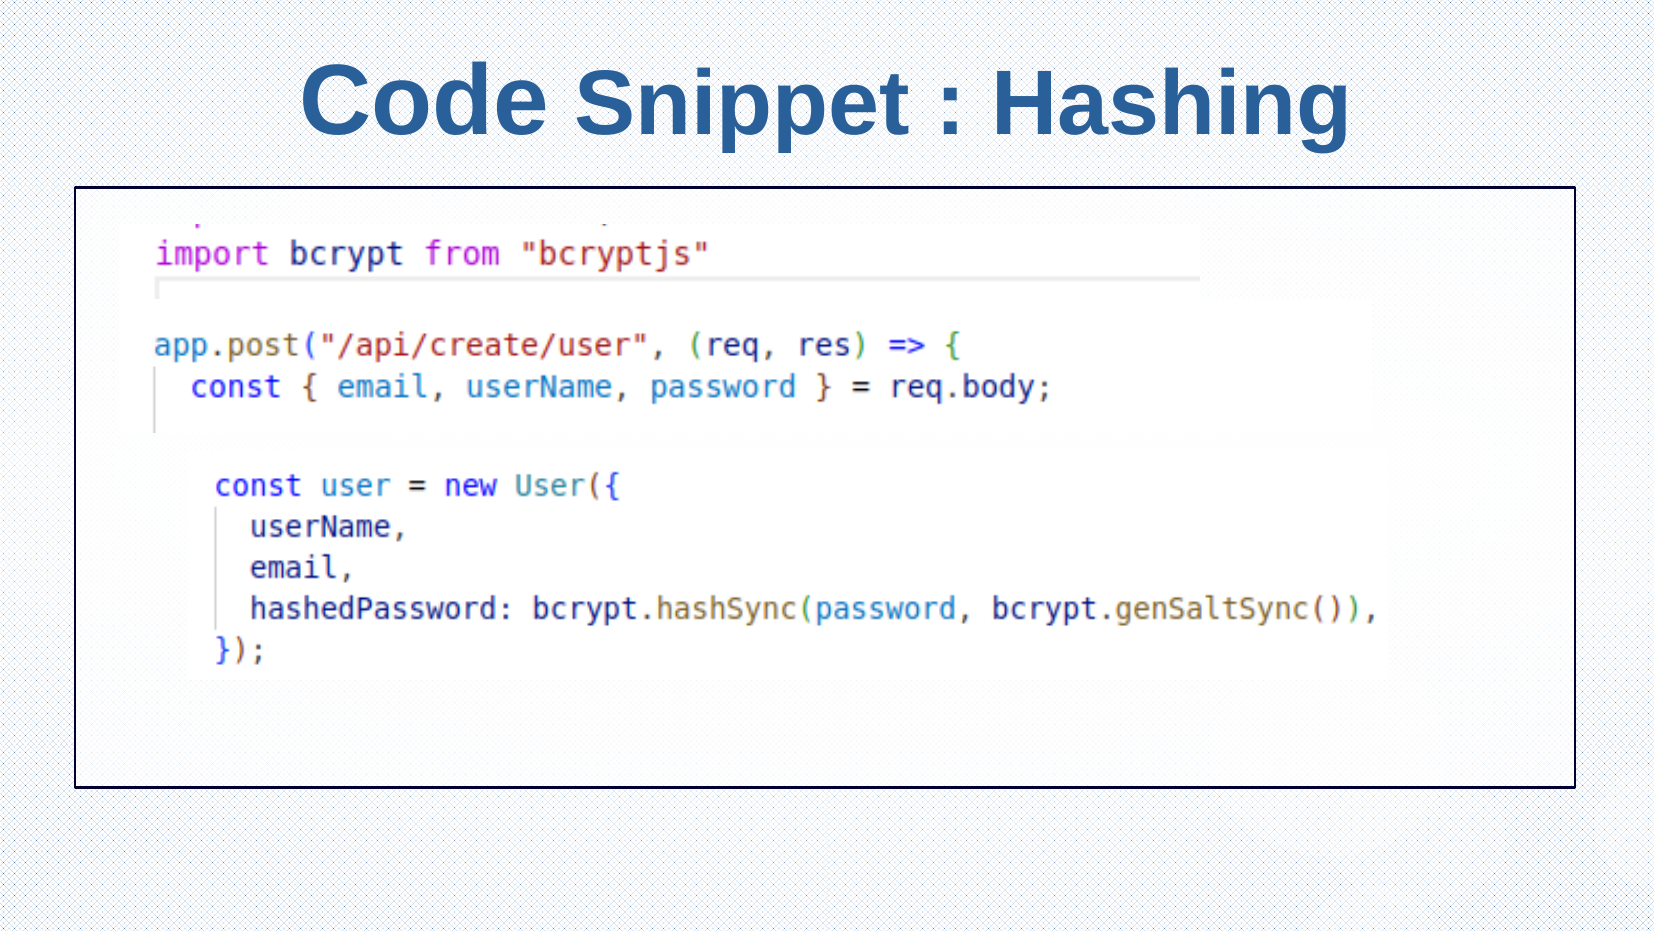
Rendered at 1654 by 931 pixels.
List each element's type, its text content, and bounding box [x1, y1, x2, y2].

text_box [75, 187, 1576, 788]
picture [187, 450, 1388, 680]
picture [119, 224, 1372, 433]
title Code Snippet : Hashing [88, 44, 1565, 157]
